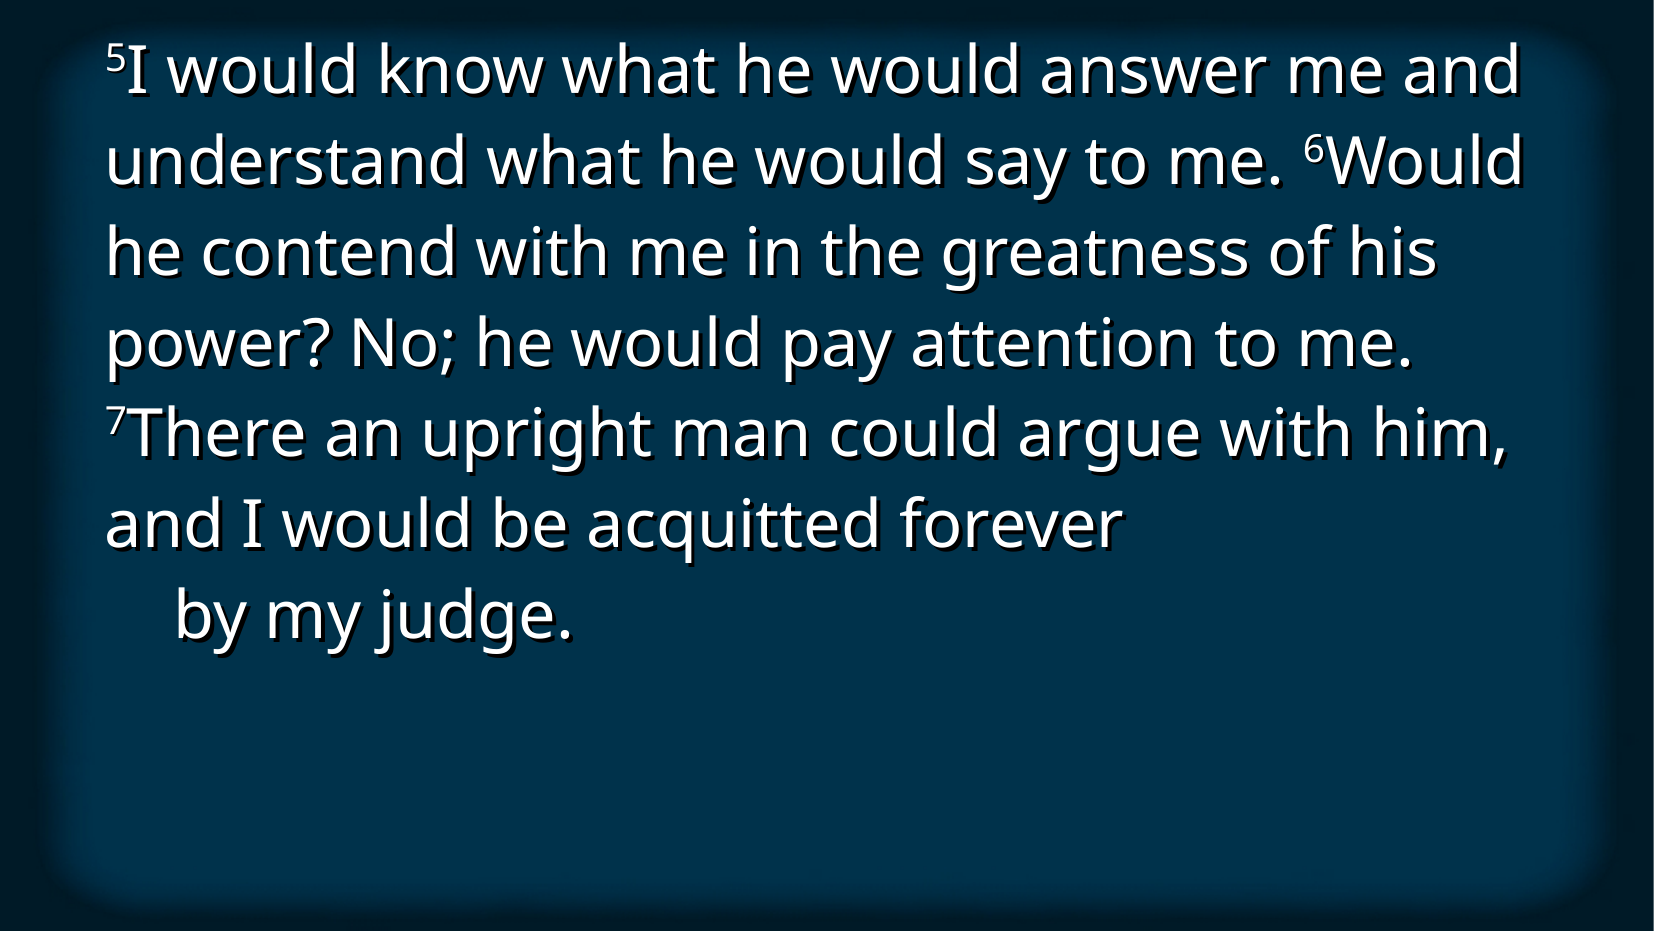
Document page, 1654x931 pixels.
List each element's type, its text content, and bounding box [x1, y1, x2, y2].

text_box 5I would know what he would answer me and understand what he would say to me. 6Would he contend with me in the greatness of his power? No; he would pay attention to me. 7There an upright man could argue with him, and I would be acquitted forever by my judge. [90, 15, 1591, 652]
picture [0, 0, 1654, 931]
